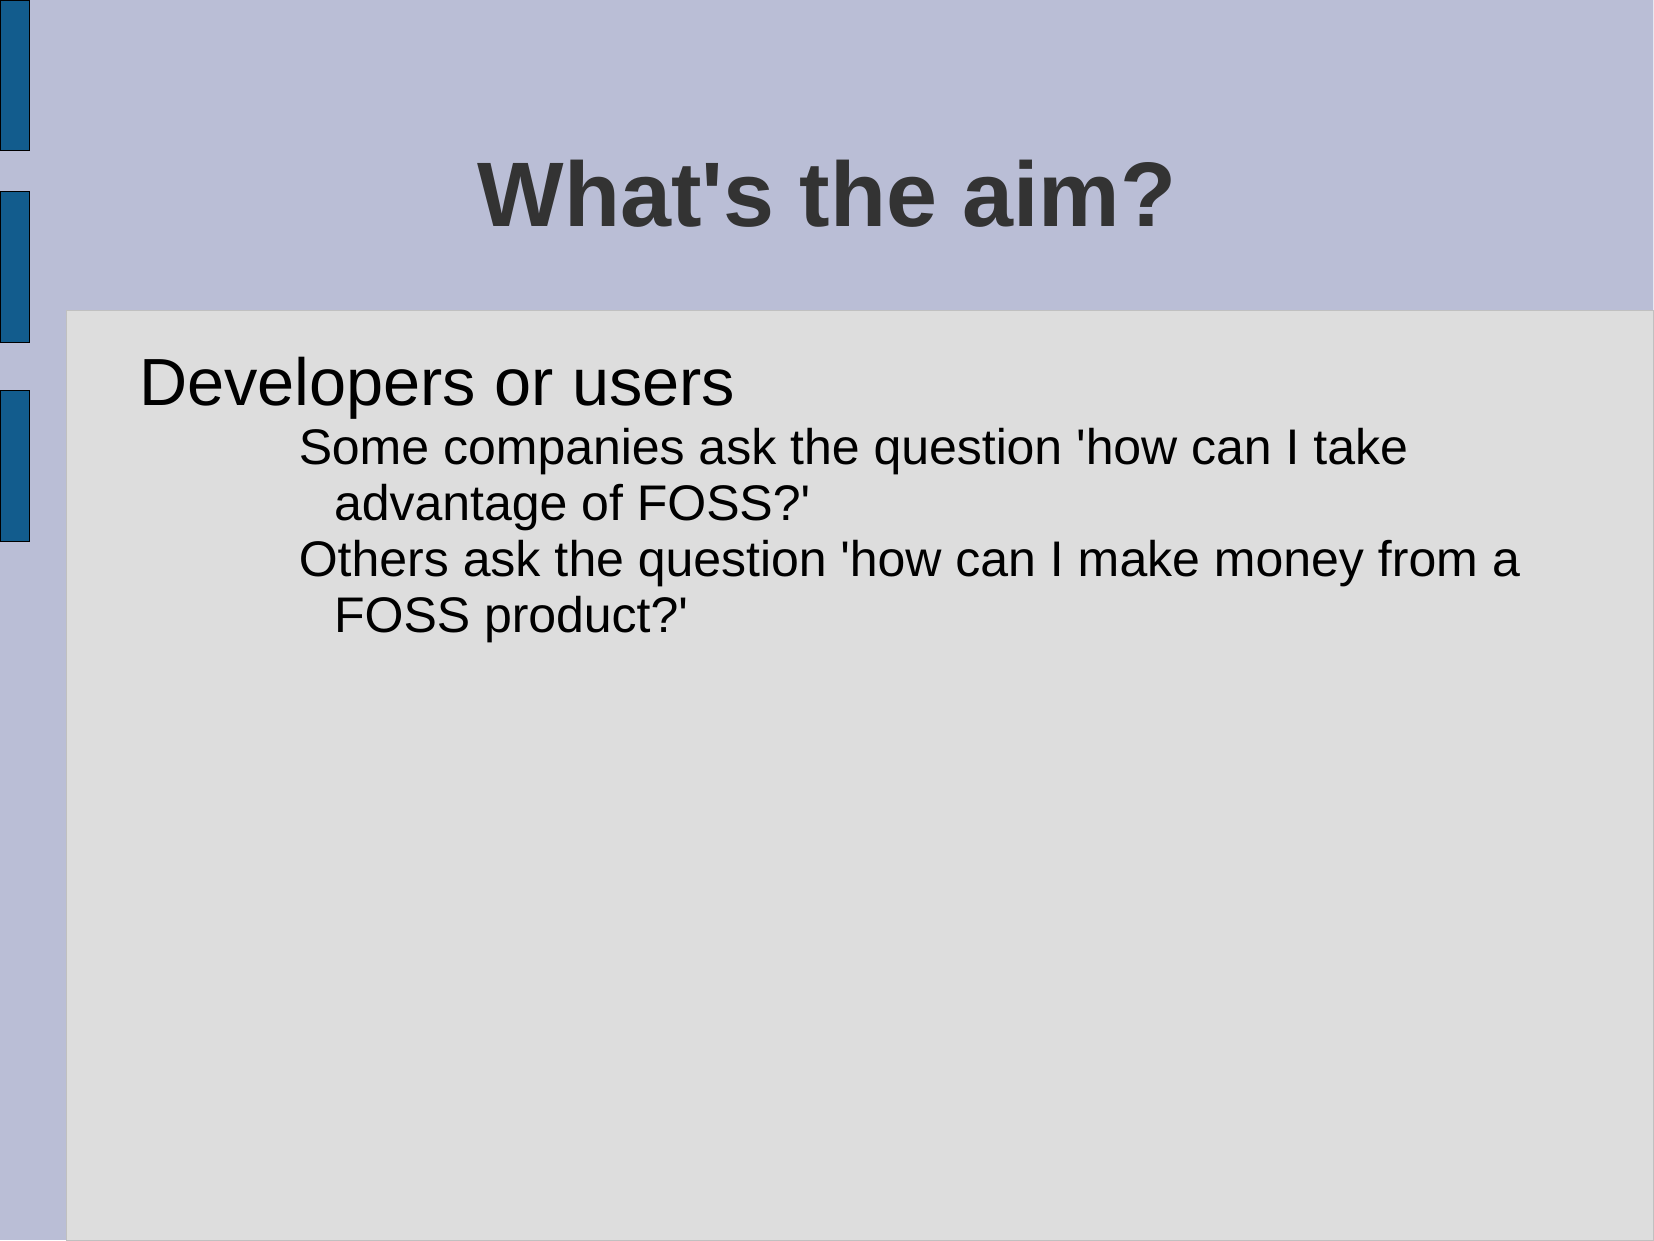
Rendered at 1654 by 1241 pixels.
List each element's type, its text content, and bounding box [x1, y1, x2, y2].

title What's the aim? [121, 91, 1534, 299]
list Developers or users Some companies ask the question 'how can I take advantage of FOSS?' Others ask the question 'how can I make money from a FOSS product?' [121, 344, 1534, 1112]
